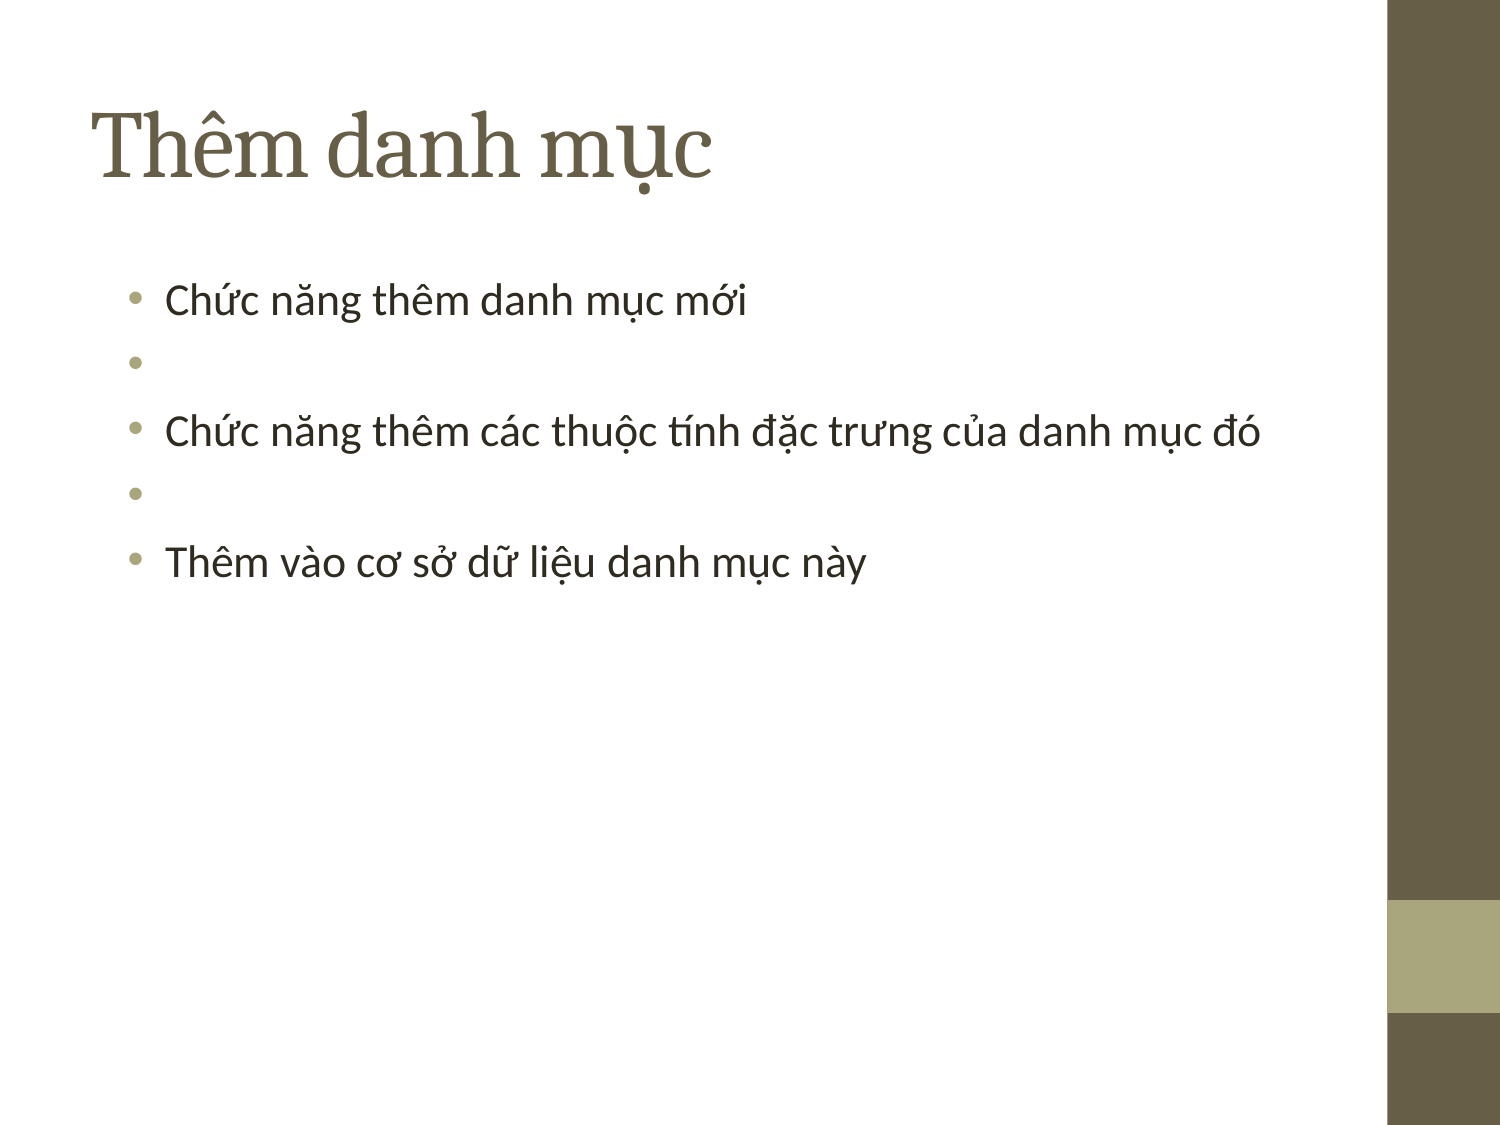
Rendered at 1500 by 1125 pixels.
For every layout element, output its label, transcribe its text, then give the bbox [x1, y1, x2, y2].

list Chức năng thêm danh mục mới Chức năng thêm các thuộc tính đặc trưng của danh mục đó Thêm vào cơ sở dữ liệu danh mục này [75, 262, 1326, 1051]
title Thêm danh mục [75, 45, 1326, 233]
